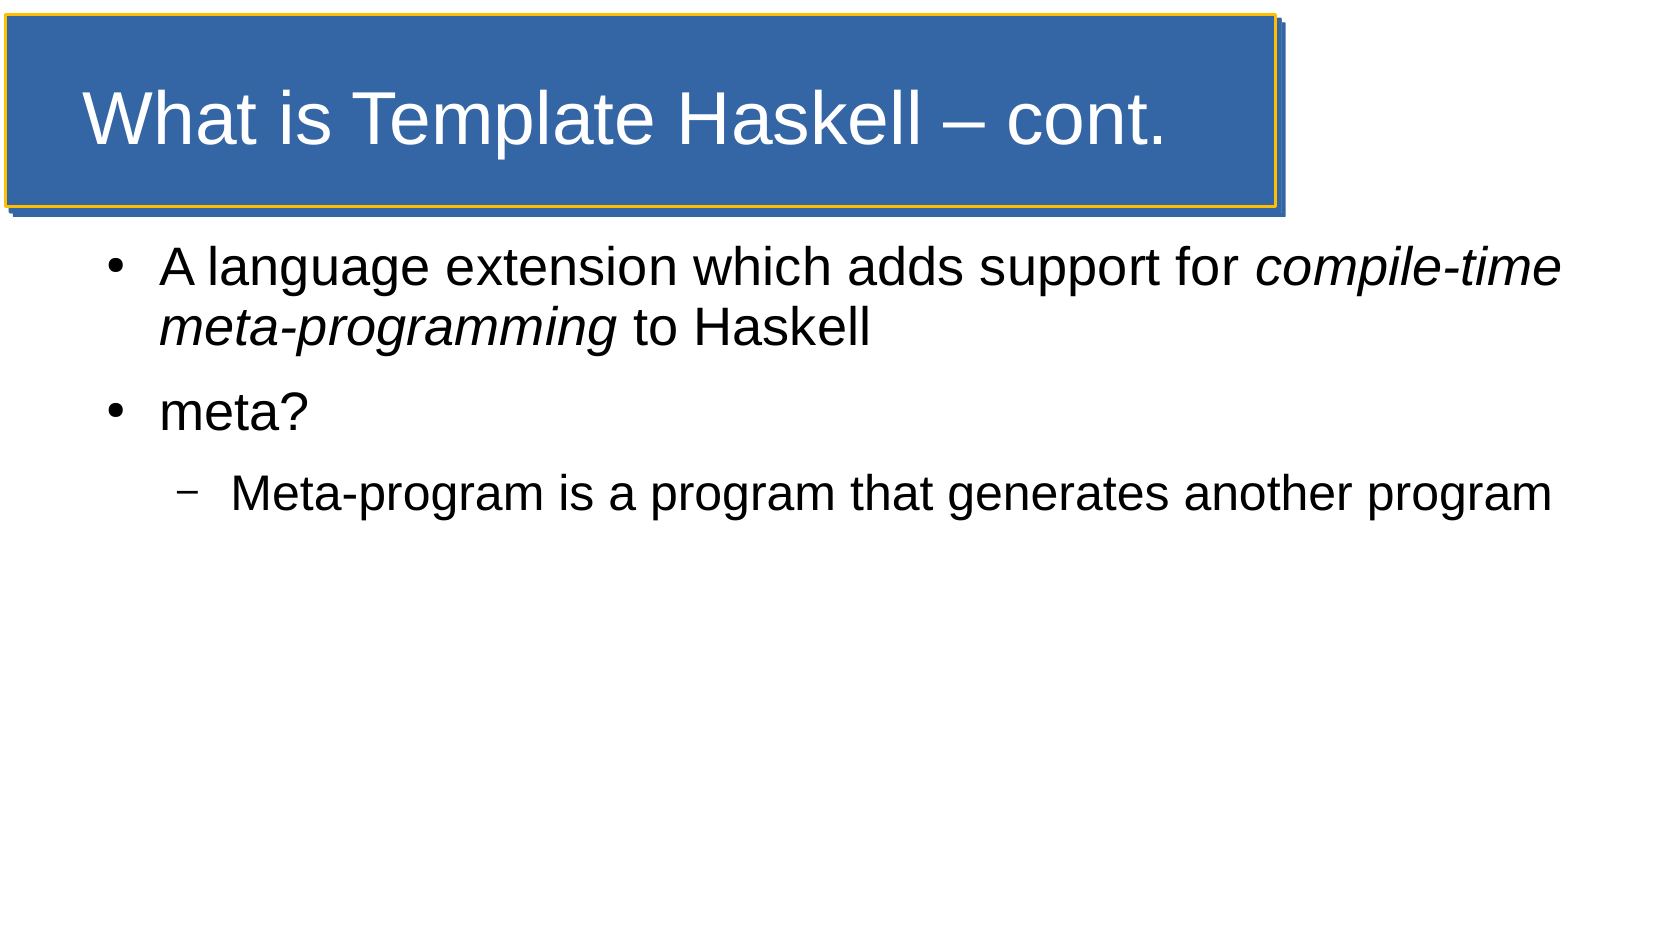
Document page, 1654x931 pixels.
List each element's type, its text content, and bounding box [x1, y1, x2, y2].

list A language extension which adds support for compile-time meta-programming to Haskell meta? Meta-program is a program that generates another program [88, 236, 1565, 798]
title What is Template Haskell – cont. [82, 44, 1235, 192]
